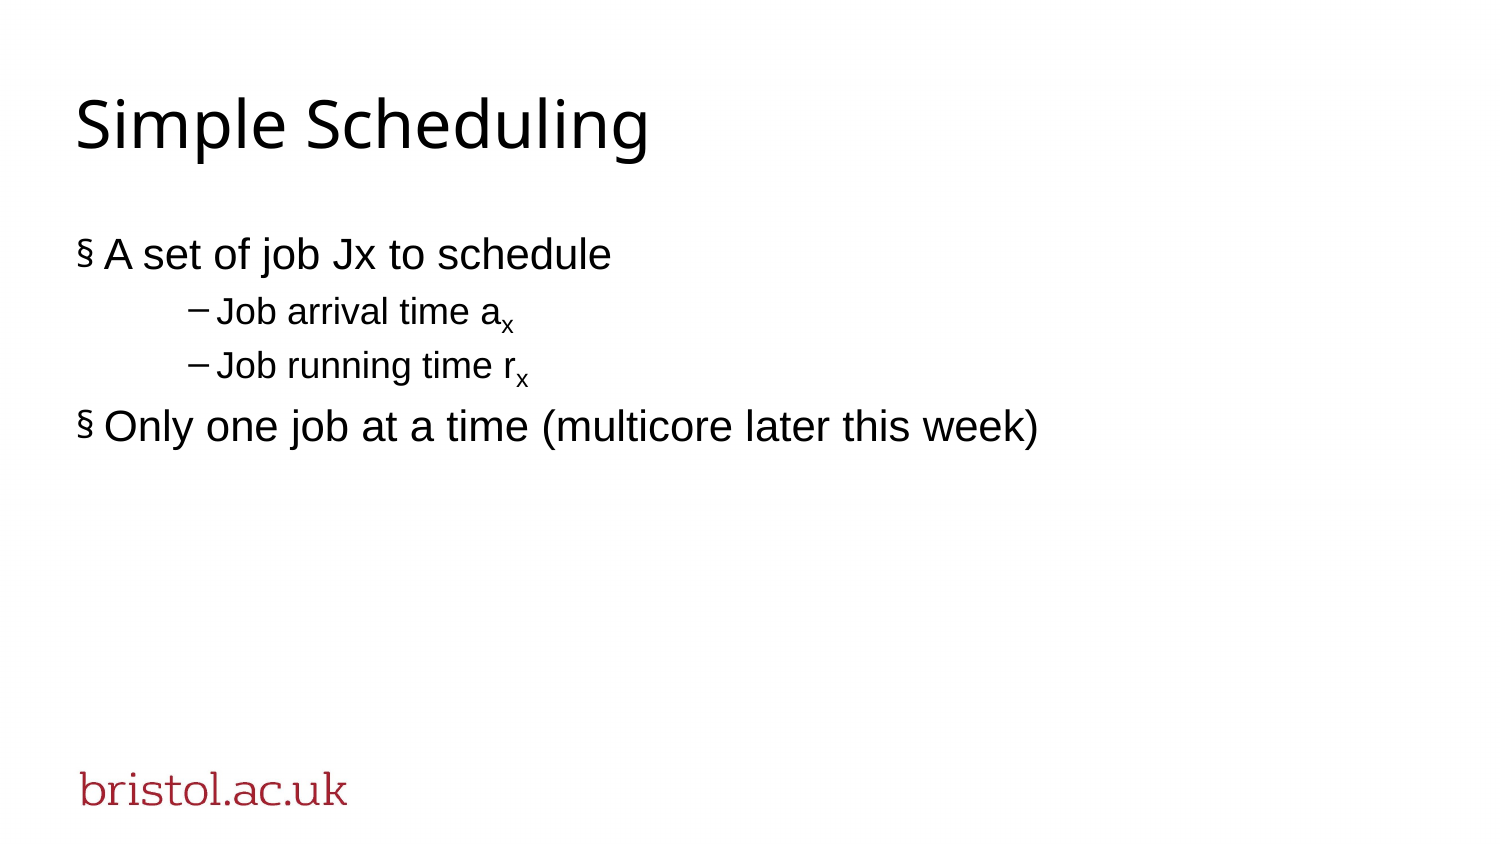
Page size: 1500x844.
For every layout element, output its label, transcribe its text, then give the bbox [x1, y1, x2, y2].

list A set of job Jx to schedule Job arrival time ax Job running time rx Only one job at a time (multicore later this week) [60, 224, 1440, 699]
title Simple Scheduling [60, 44, 1440, 209]
